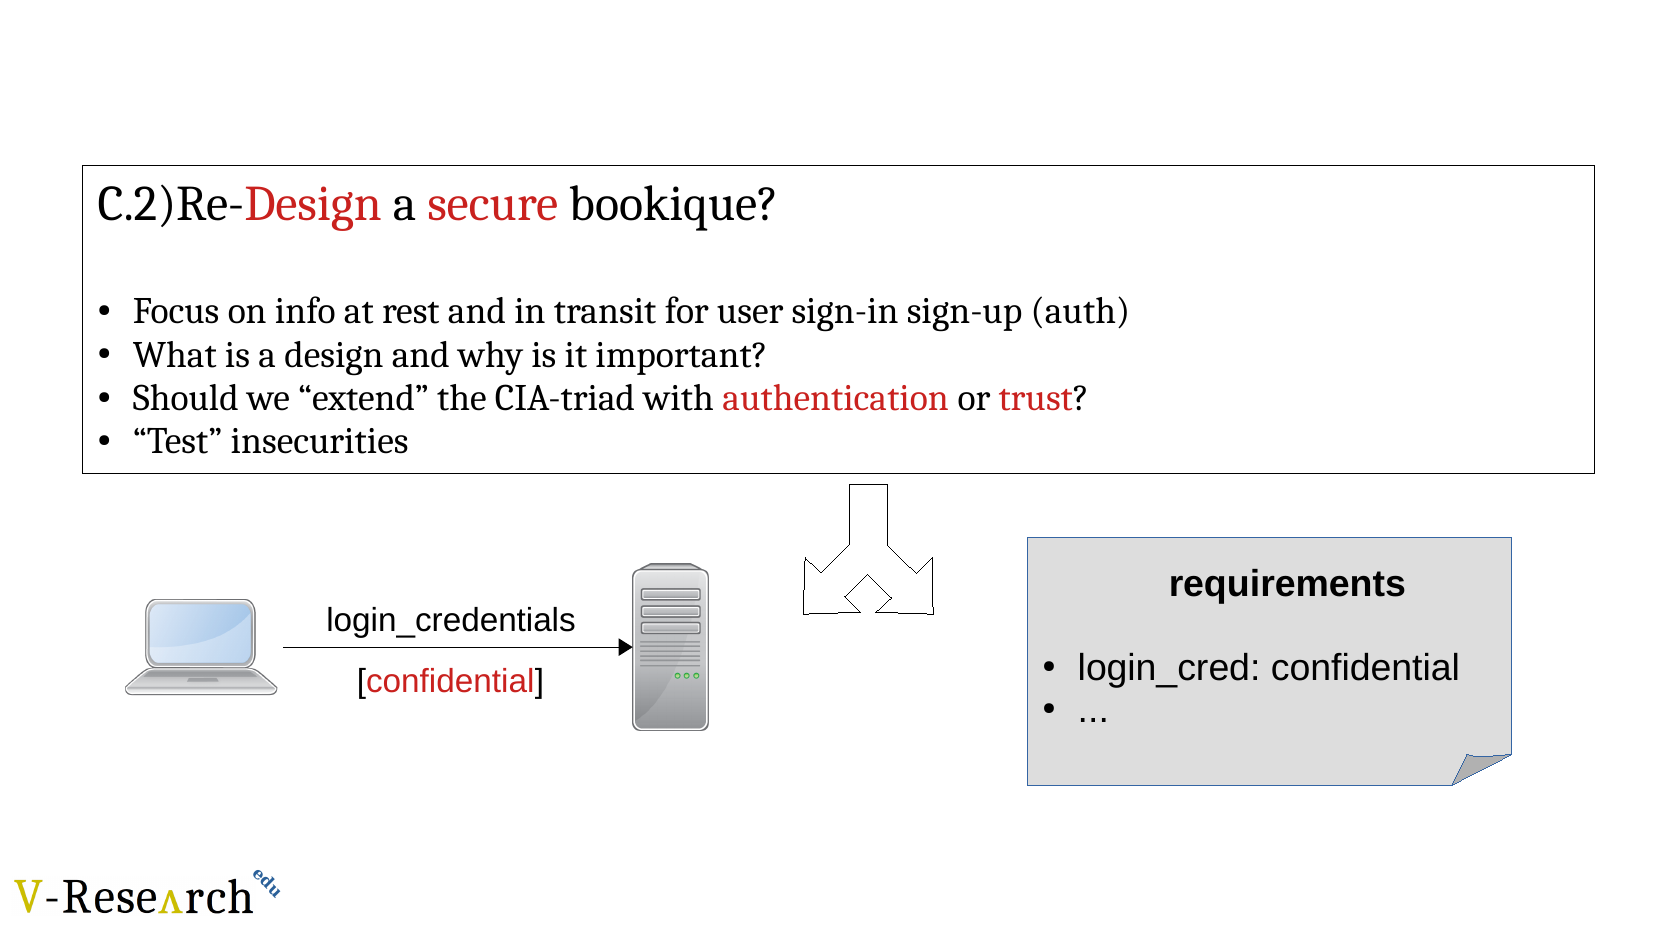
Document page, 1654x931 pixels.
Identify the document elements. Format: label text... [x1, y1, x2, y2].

text_box requirements login_cred: confidential ... [1027, 537, 1512, 786]
text_box [confidential] [342, 655, 560, 708]
picture [632, 563, 709, 731]
picture [11, 876, 255, 916]
picture [118, 592, 284, 702]
text_box C.2)Re-Design a secure bookique? Focus on info at rest and in transit for user sign-in sign-up (auth) What is a design and why is it important? Should we “extend” the CIA-triad with authentication or trust? “Test” insecurities [82, 165, 1595, 474]
text_box login_credentials [311, 594, 603, 684]
text_box edu [222, 847, 333, 931]
